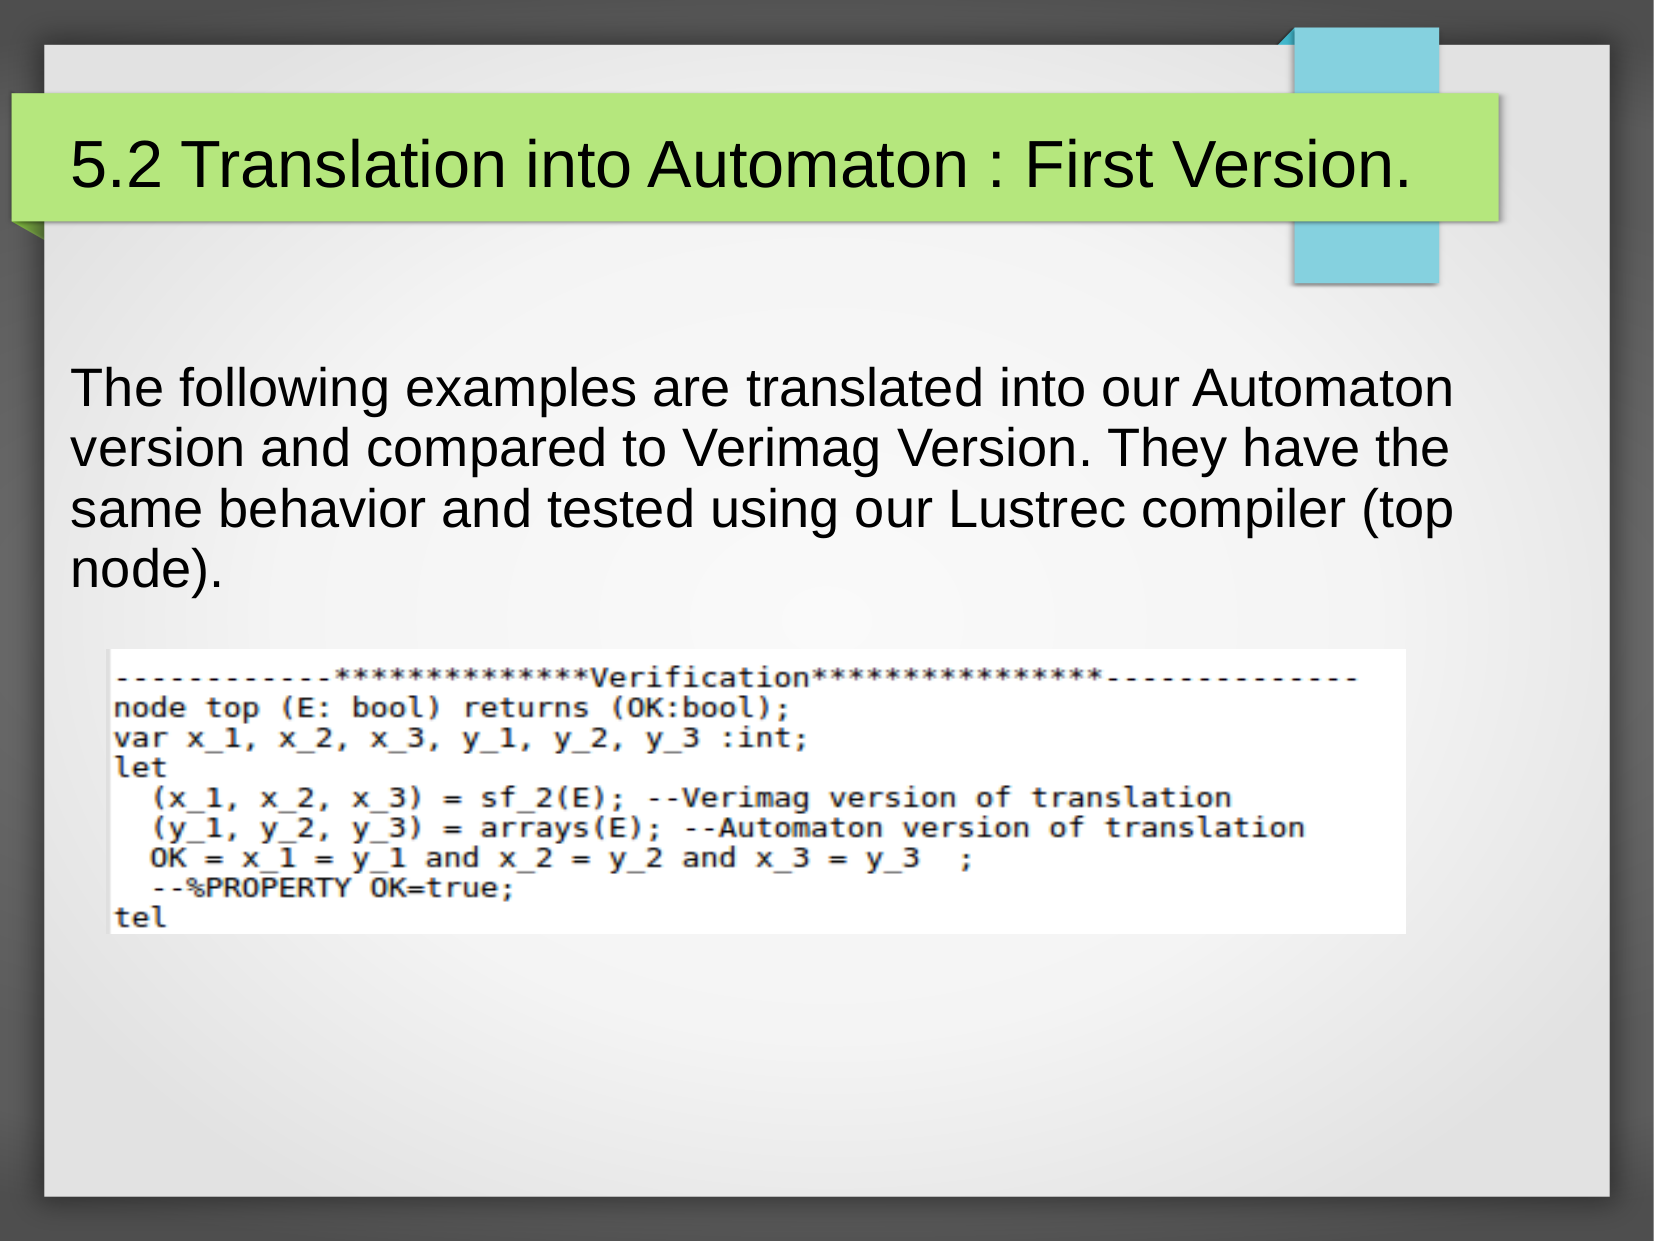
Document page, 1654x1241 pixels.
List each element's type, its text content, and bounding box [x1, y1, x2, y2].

title The following examples are translated into our Automaton version and compared to Verimag Version. They have the same behavior and tested using our Lustrec compiler (top node). [70, 224, 1489, 733]
picture [0, 0, 1654, 1241]
title 5.2 Translation into Automaton : First Version. [70, 70, 1489, 224]
